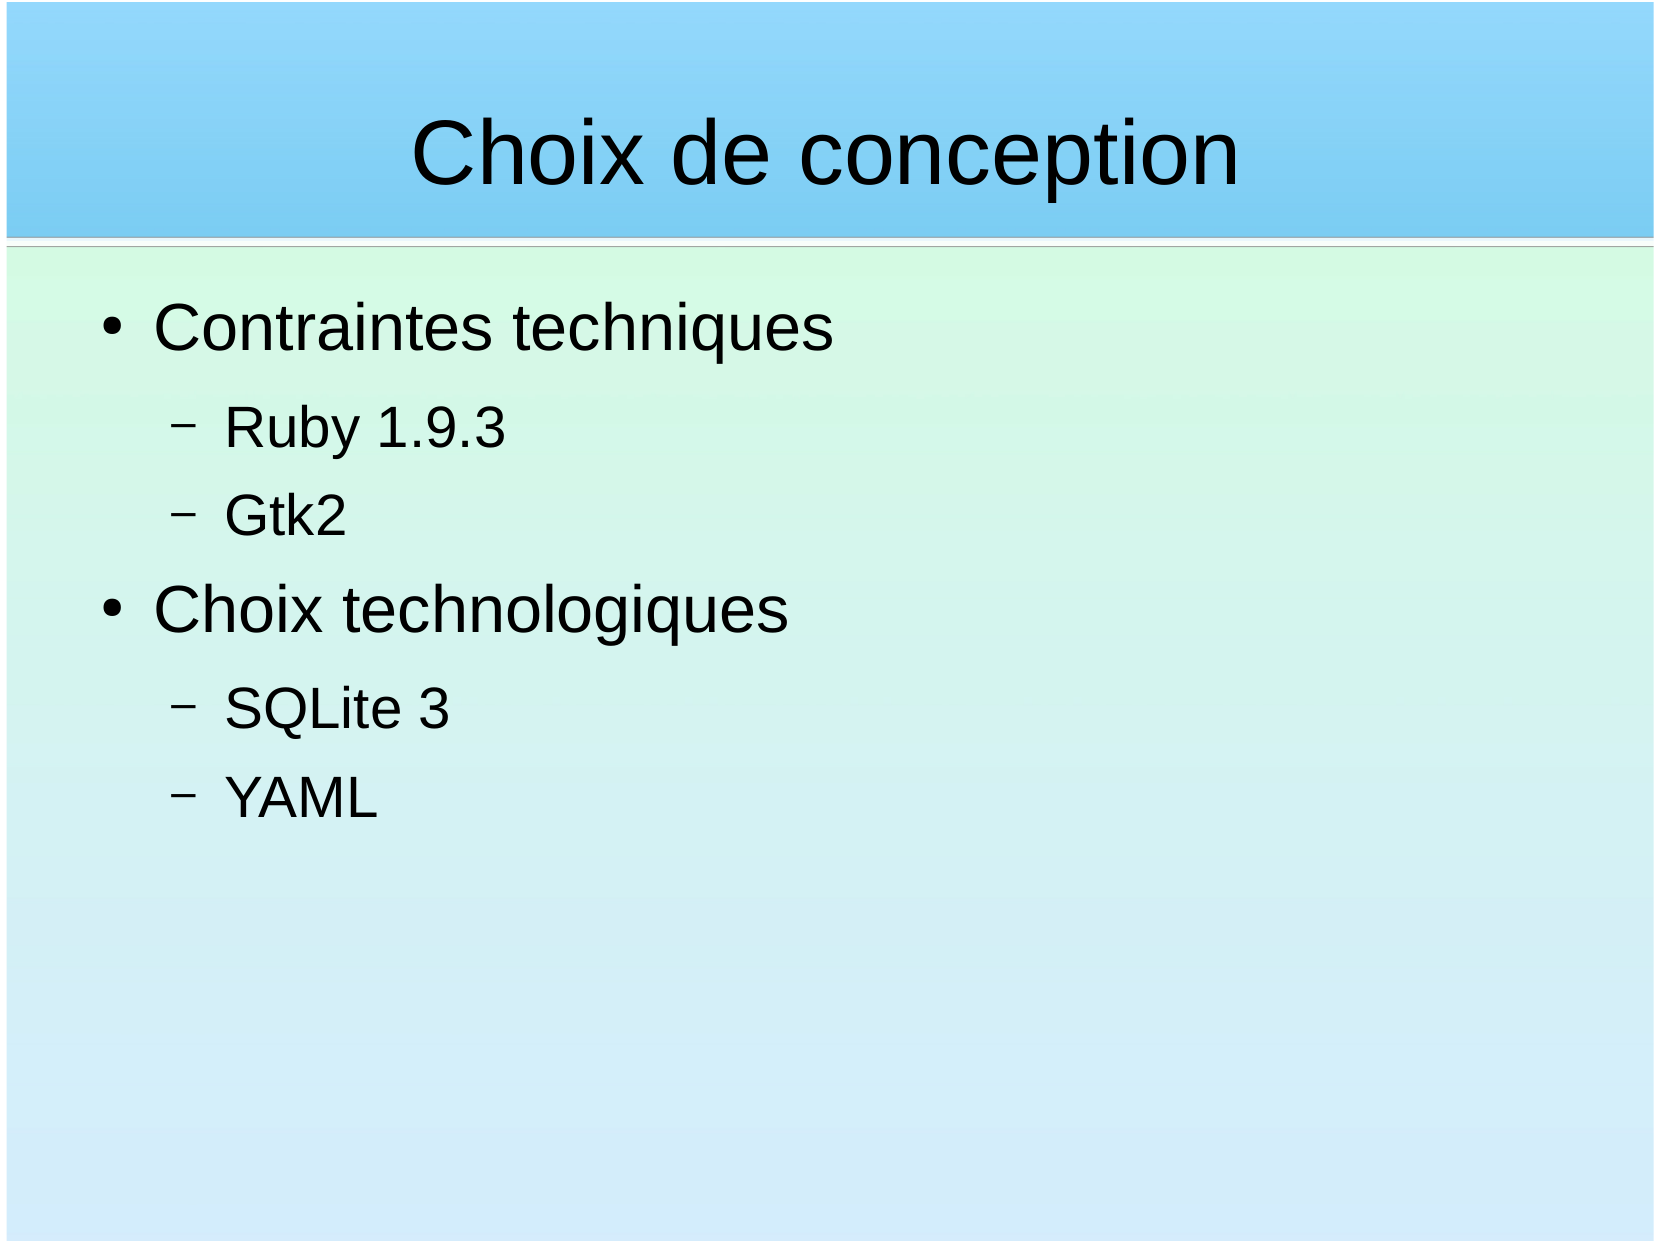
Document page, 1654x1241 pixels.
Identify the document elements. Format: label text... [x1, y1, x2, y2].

list Contraintes techniques Ruby 1.9.3 Gtk2 Choix technologiques SQLite 3 YAML [82, 290, 1571, 1010]
picture [6, 2, 1654, 1241]
title Choix de conception [82, 49, 1571, 257]
